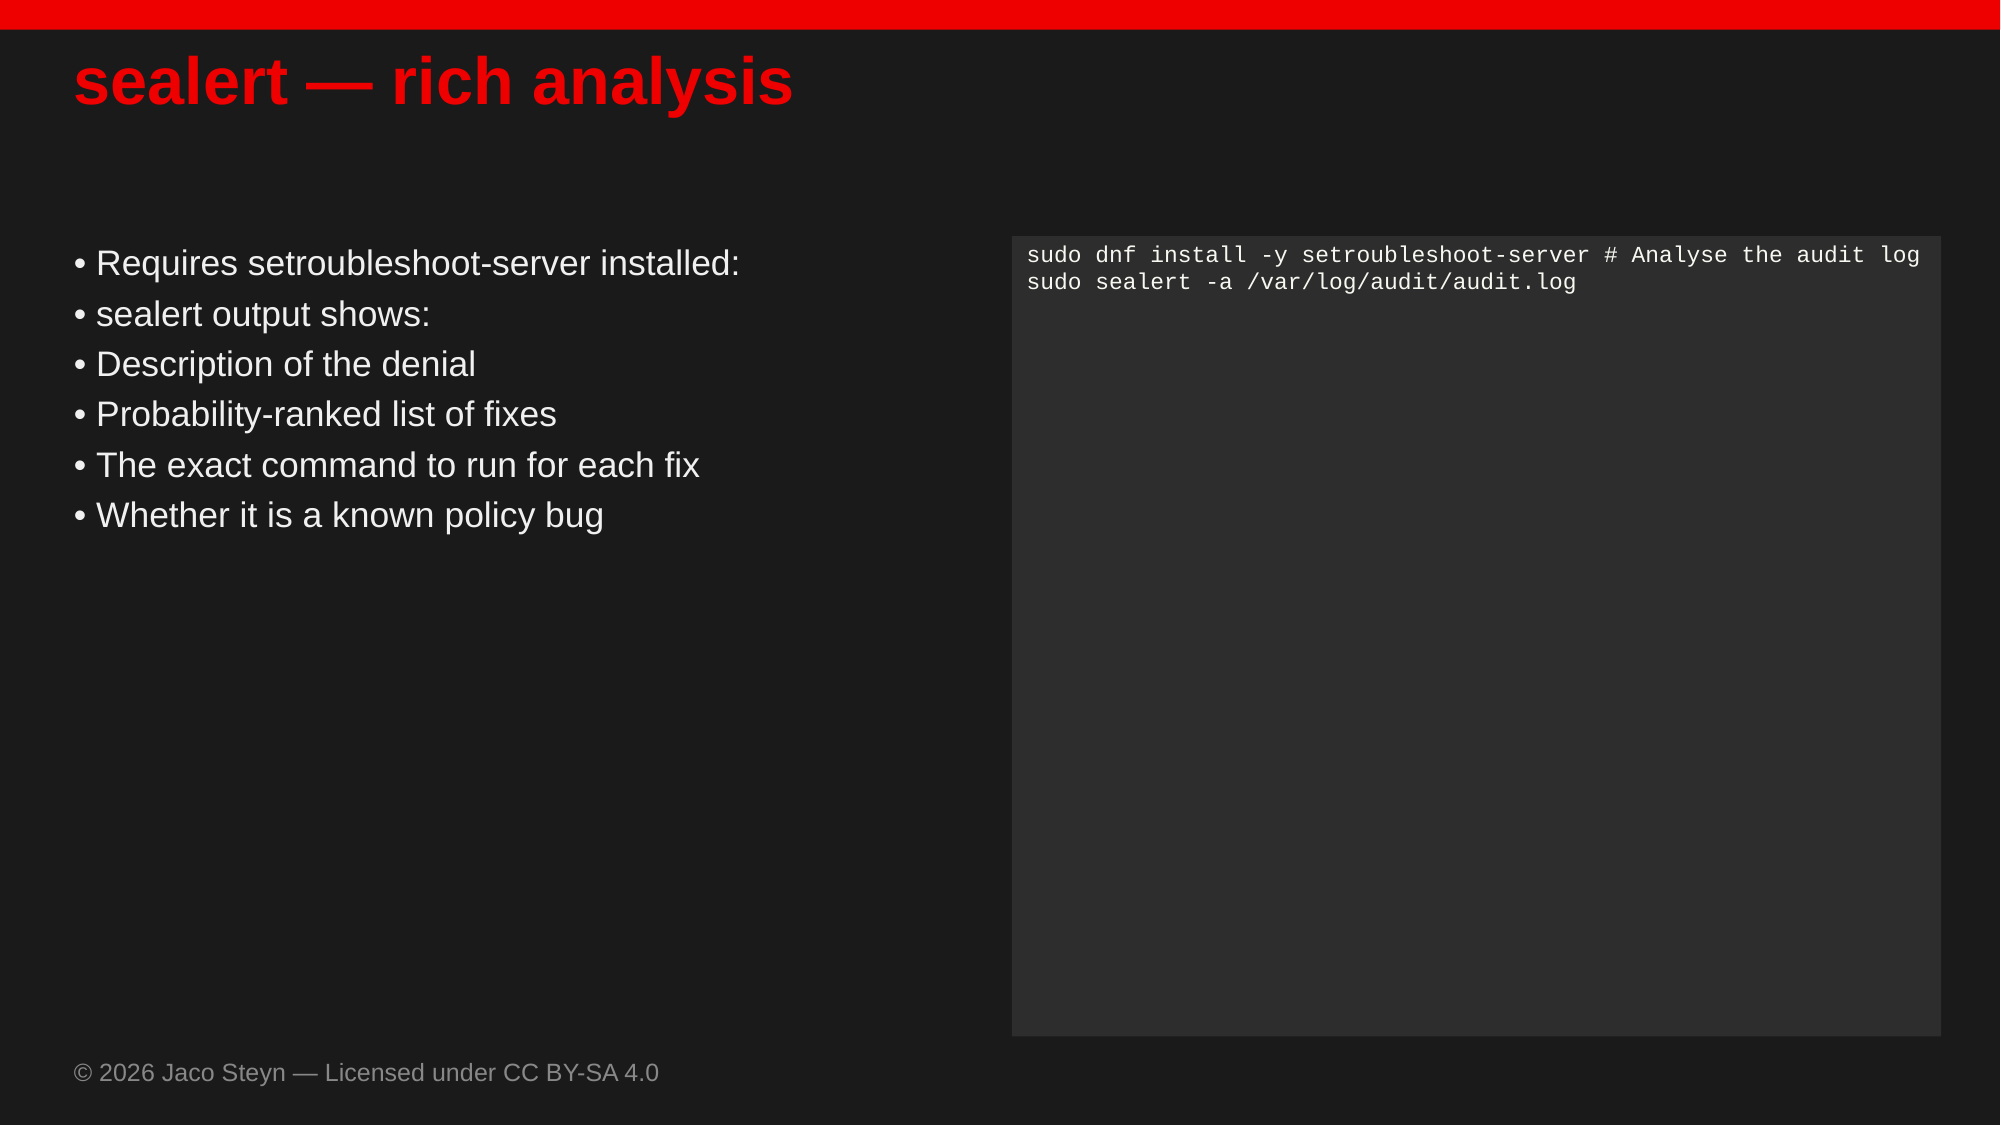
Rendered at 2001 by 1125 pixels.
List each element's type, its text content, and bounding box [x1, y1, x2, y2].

text_box sudo dnf install -y setroubleshoot-server # Analyse the audit log sudo sealert -a /var/log/audit/audit.log [1011, 236, 1942, 1037]
text_box sealert — rich analysis [59, 36, 1942, 208]
text_box • Requires setroubleshoot-server installed: • sealert output shows: • Description of the denial • Probability-ranked list of fixes • The exact command to run for each fix • Whether it is a known policy bug [59, 236, 989, 1037]
text_box © 2026 Jaco Steyn — Licensed under CC BY-SA 4.0 [59, 1051, 1942, 1093]
text_box [0, 0, 2001, 30]
